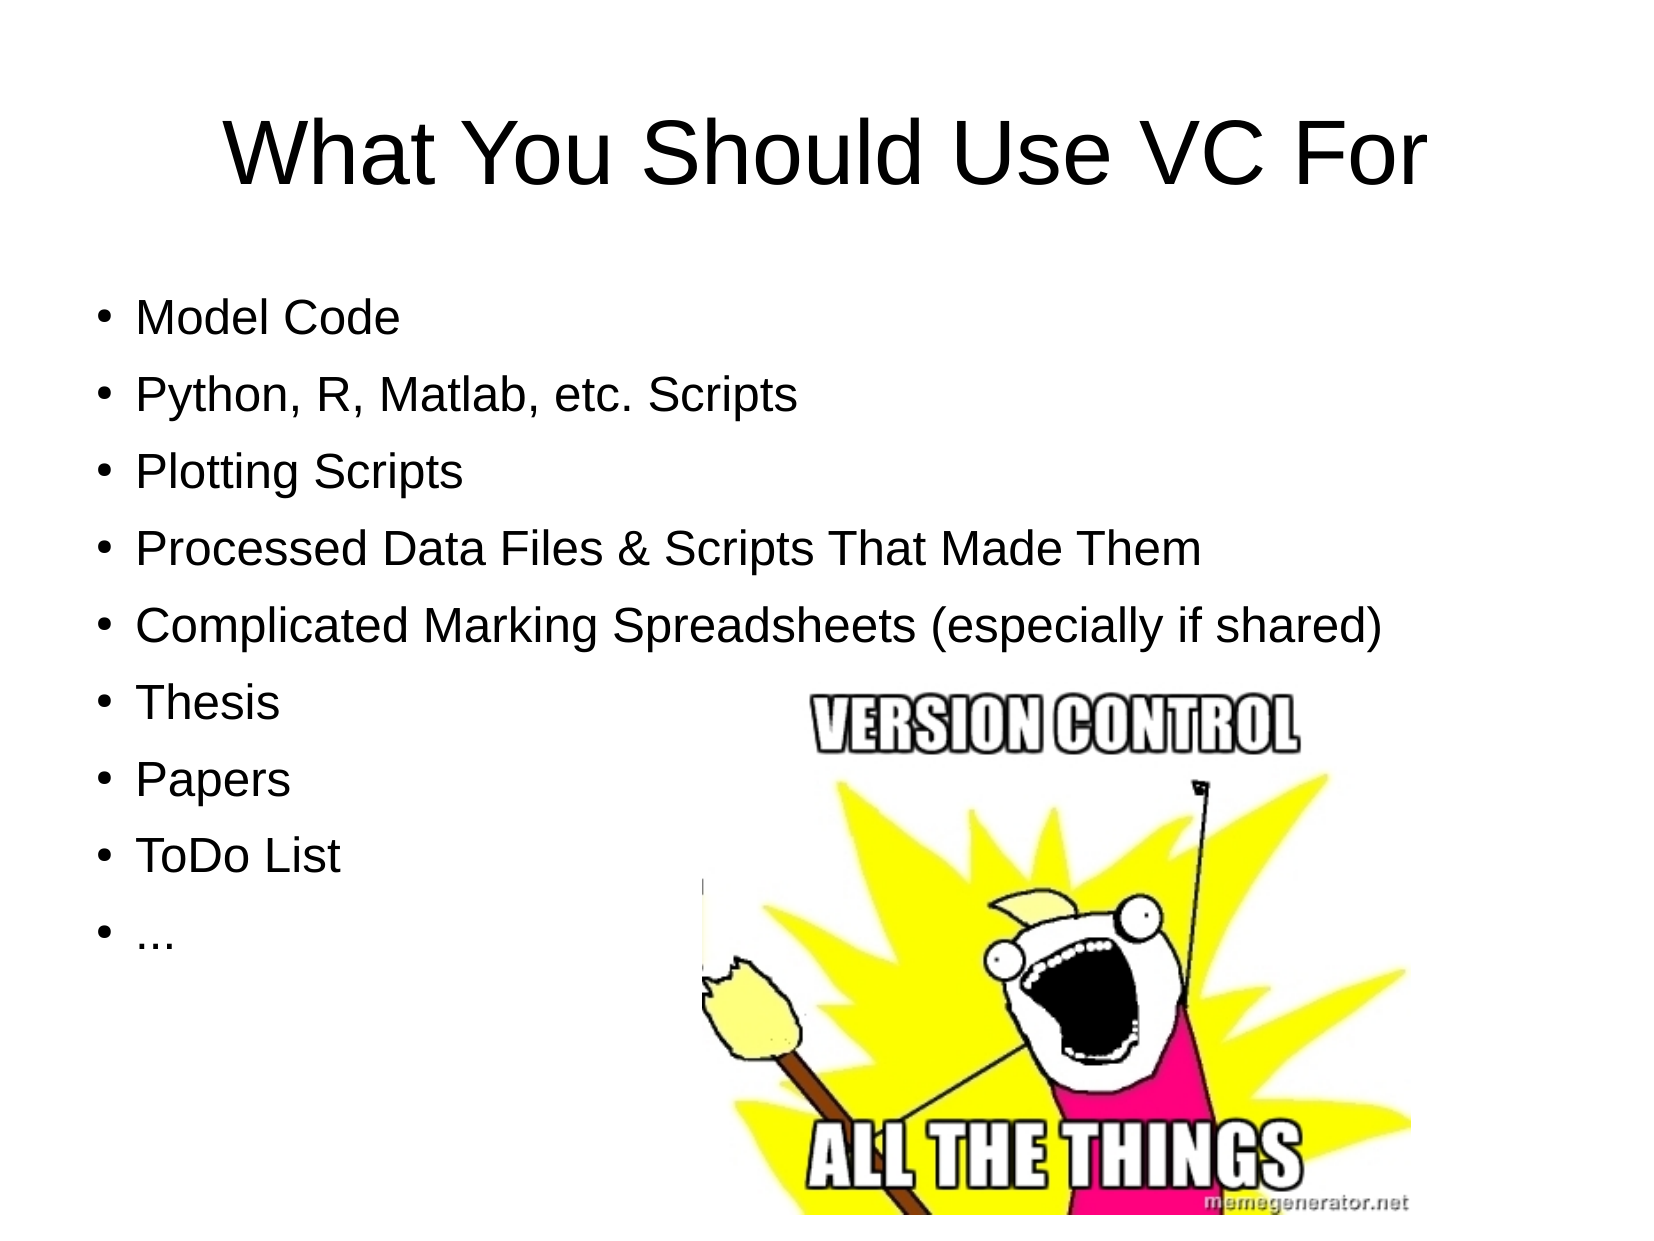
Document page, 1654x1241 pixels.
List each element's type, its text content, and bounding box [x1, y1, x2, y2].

list Model Code Python, R, Matlab, etc. Scripts Plotting Scripts Processed Data Files & Scripts That Made Them Complicated Marking Spreadsheets (especially if shared) Thesis Papers ToDo List ... [82, 290, 1571, 969]
picture [702, 682, 1411, 1215]
title What You Should Use VC For [82, 49, 1571, 257]
